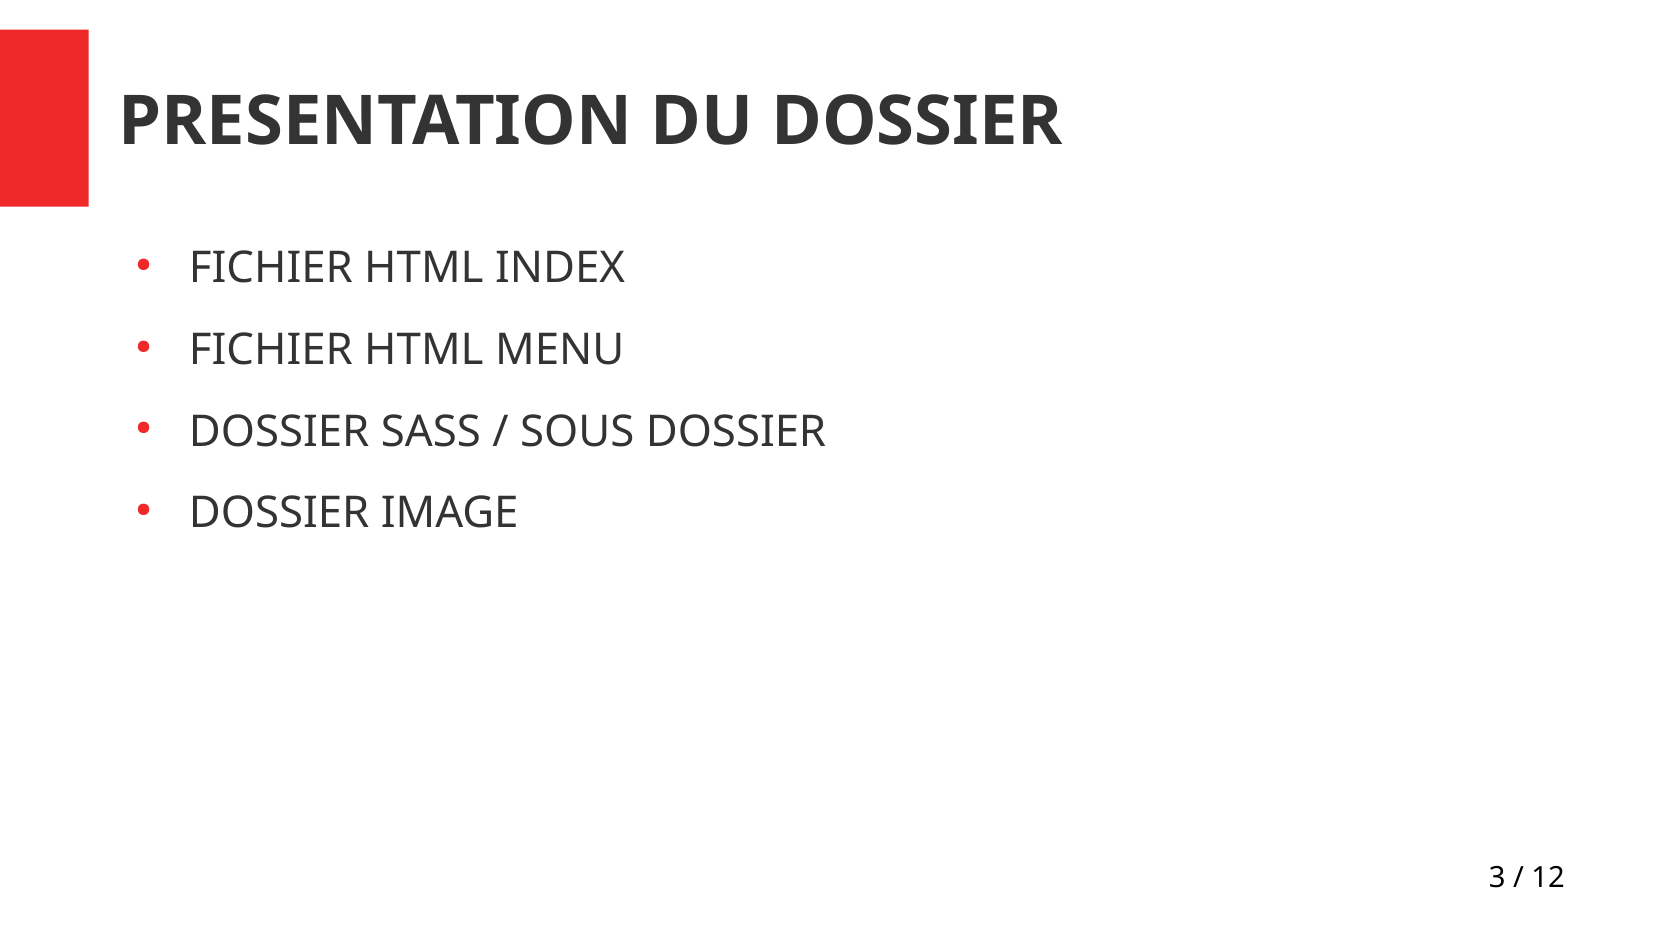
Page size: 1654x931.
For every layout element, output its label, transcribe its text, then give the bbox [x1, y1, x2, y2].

title PRESENTATION DU DOSSIER [118, 29, 1595, 207]
list FICHIER HTML INDEX FICHIER HTML MENU DOSSIER SASS / SOUS DOSSIER DOSSIER IMAGE [118, 236, 1595, 798]
